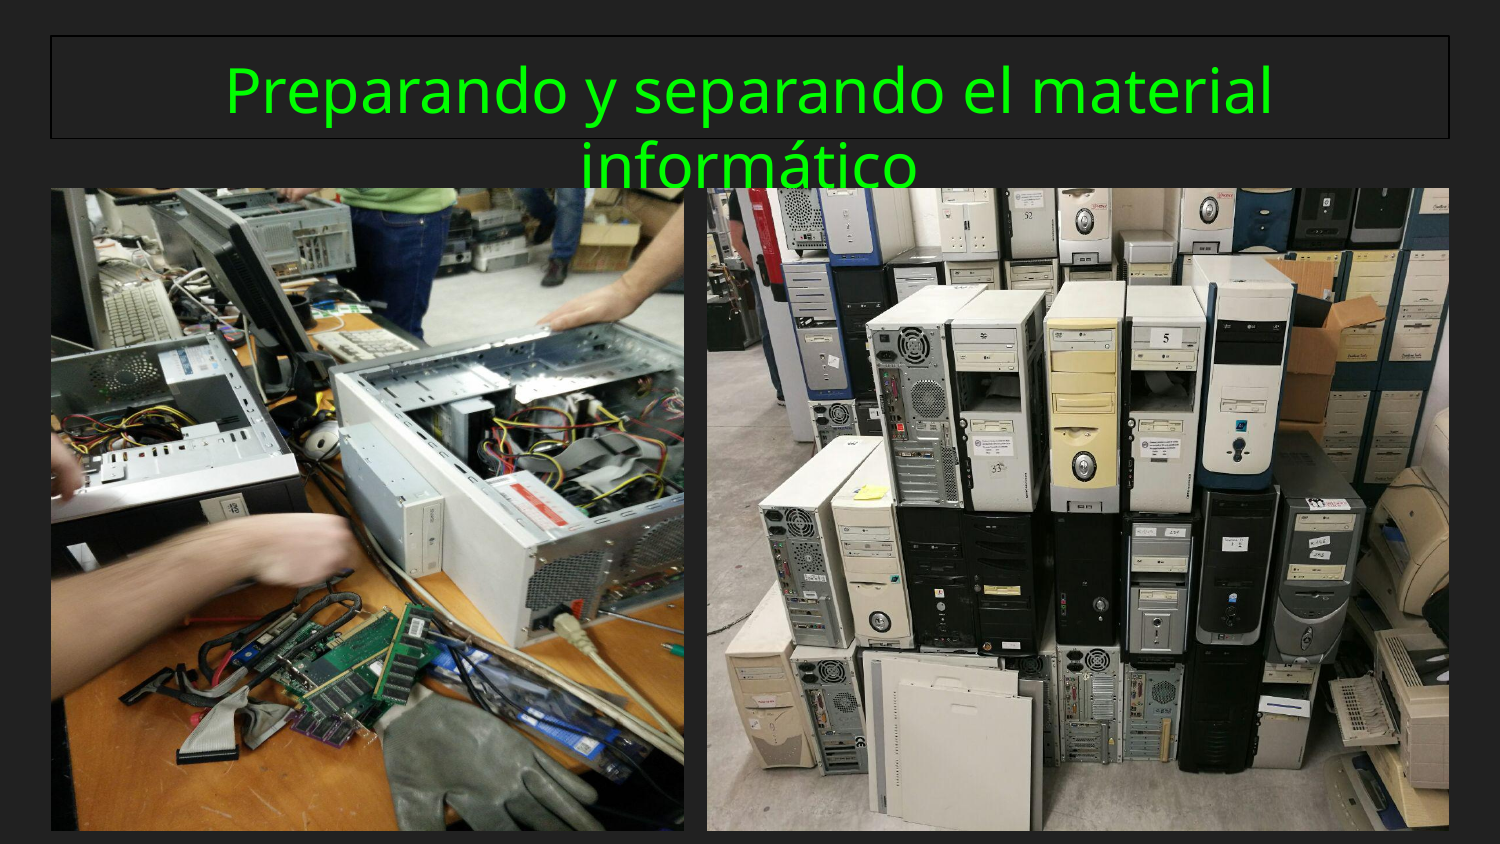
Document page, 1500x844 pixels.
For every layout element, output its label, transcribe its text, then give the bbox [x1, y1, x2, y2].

picture [707, 188, 1449, 831]
title Preparando y separando el material informático [51, 35, 1449, 139]
picture [51, 188, 684, 831]
